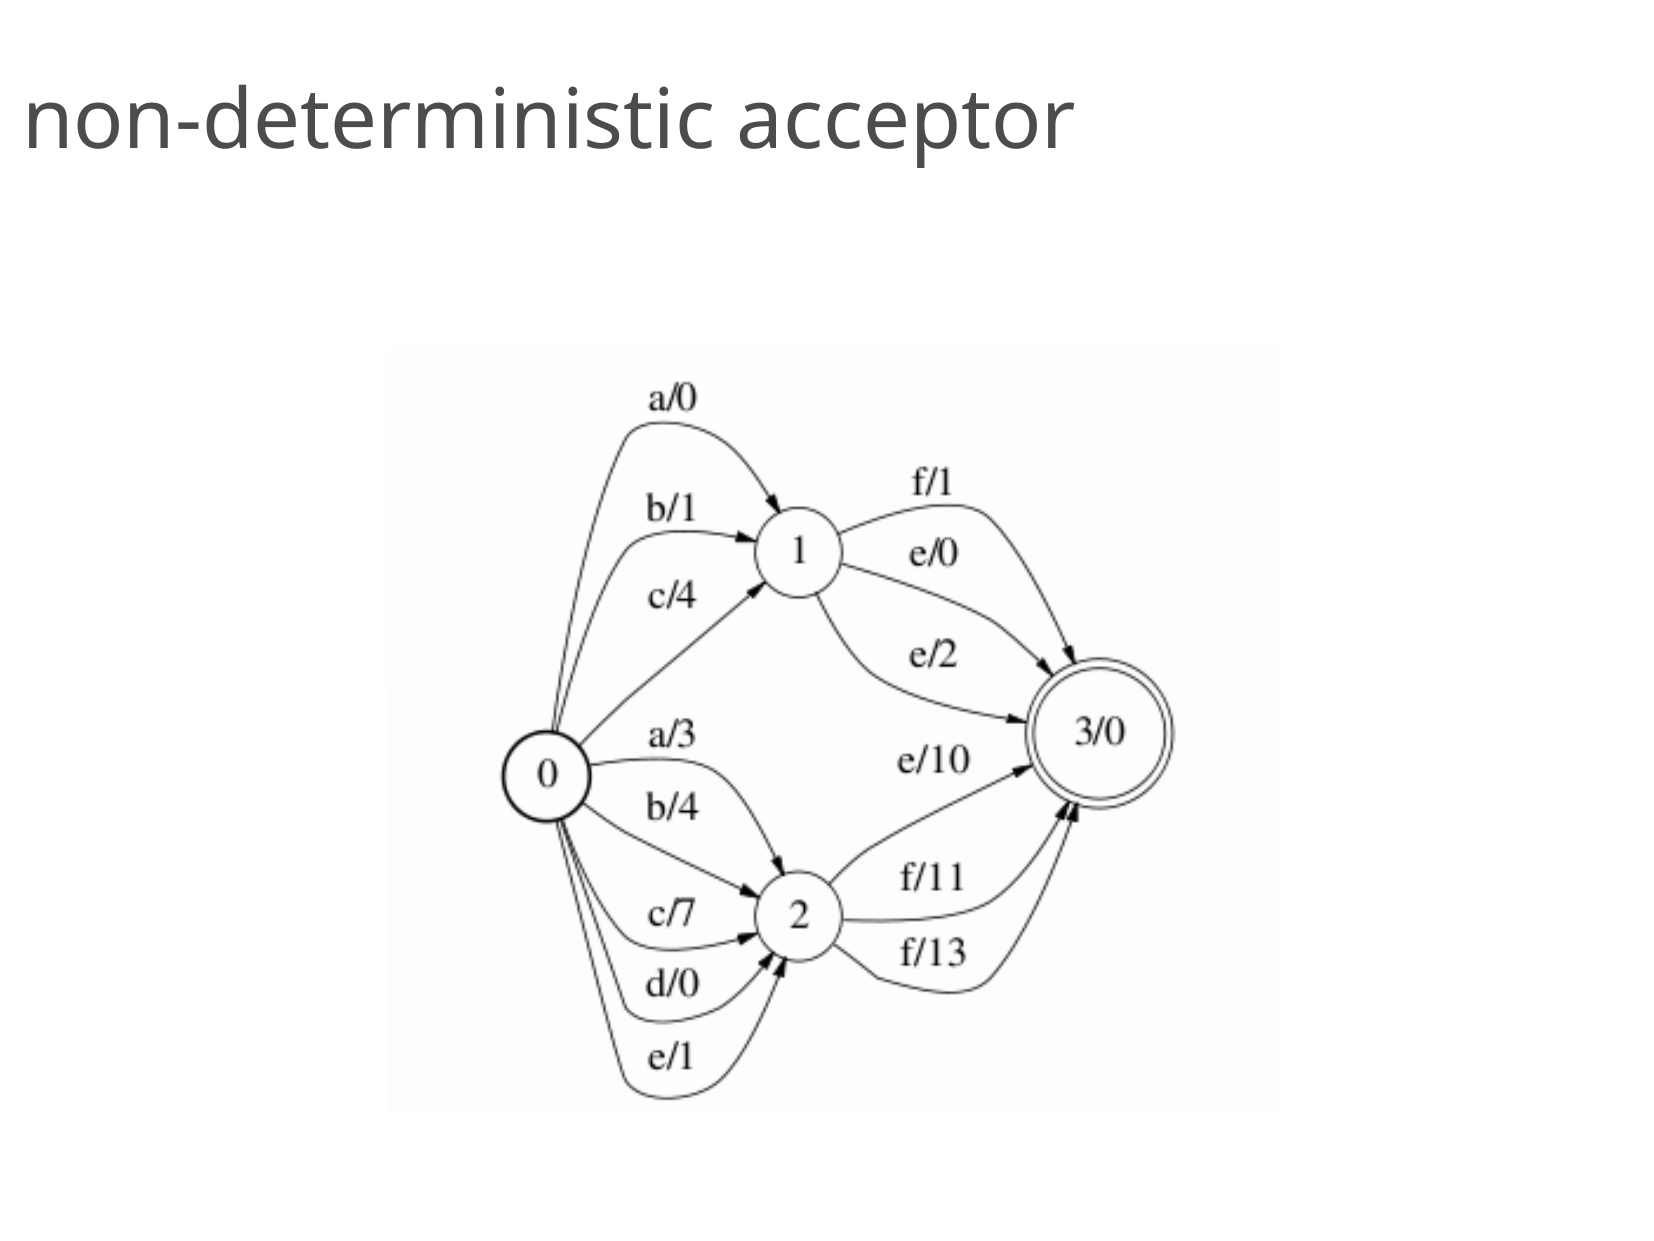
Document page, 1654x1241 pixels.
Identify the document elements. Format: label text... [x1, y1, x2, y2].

picture [387, 345, 1279, 1113]
title non-deterministic acceptor [22, 19, 1654, 213]
